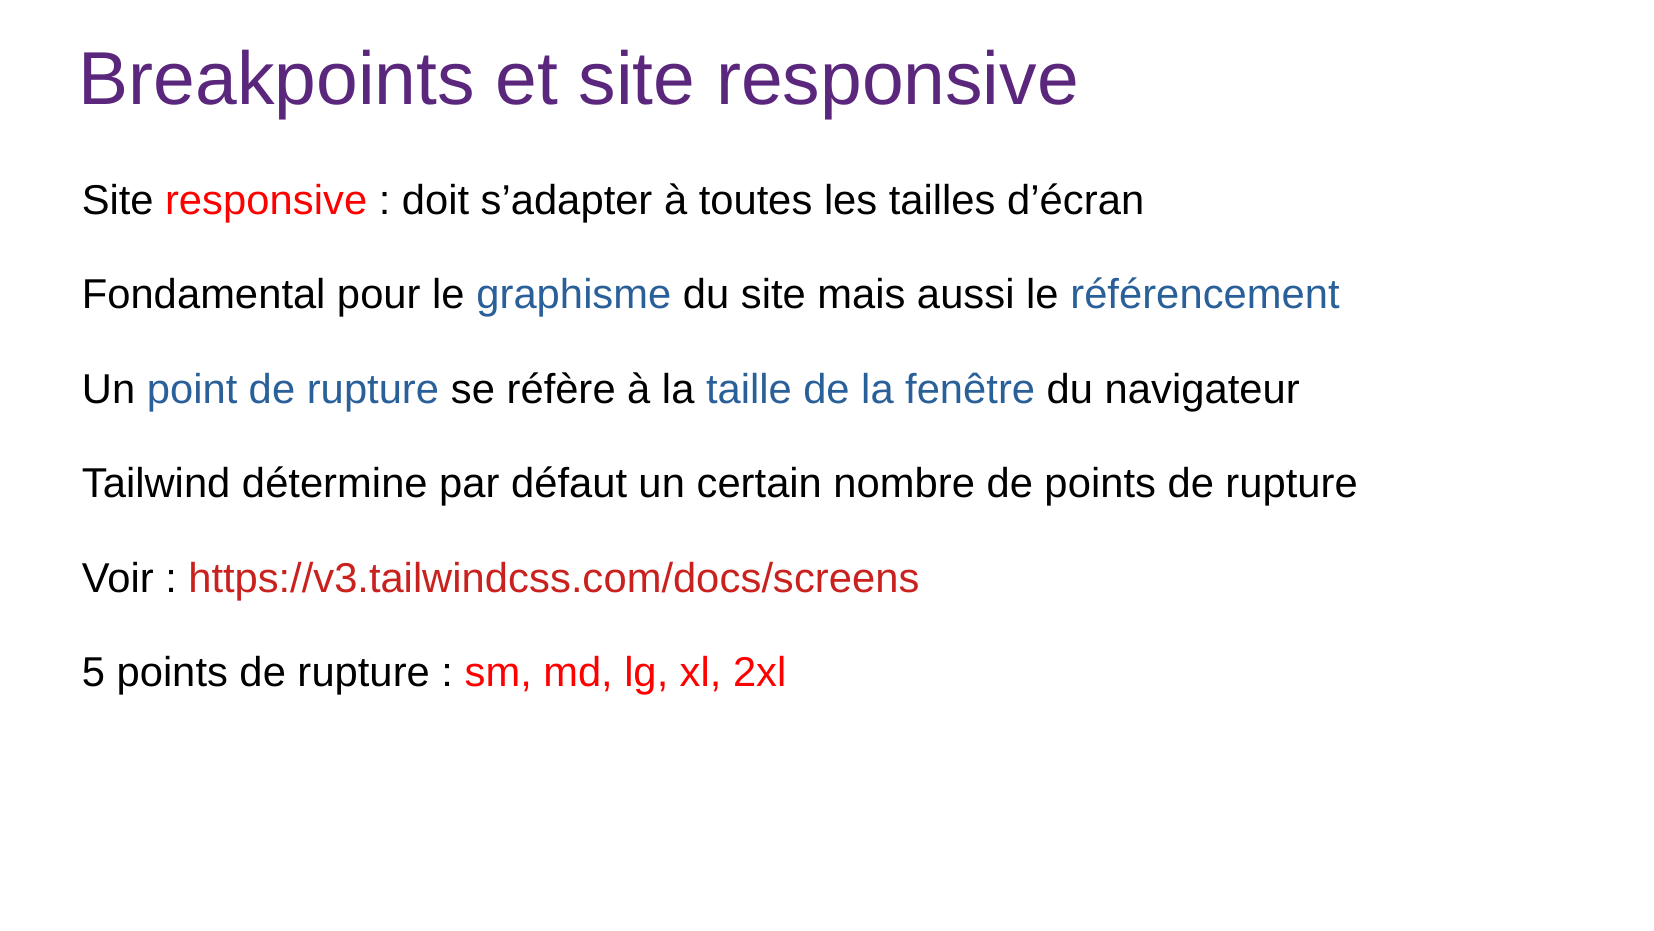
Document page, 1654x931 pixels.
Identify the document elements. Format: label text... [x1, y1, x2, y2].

title Breakpoints et site responsive [78, 36, 1556, 148]
text_box Site responsive : doit s’adapter à toutes les tailles d’écran Fondamental pour le graphisme du site mais aussi le référencement Un point de rupture se réfère à la taille de la fenêtre du navigateur Tailwind détermine par défaut un certain nombre de points de rupture Voir : https://v3.tailwindcss.com/docs/screens 5 points de rupture : sm, md, lg, xl, 2xl [81, 153, 1570, 887]
